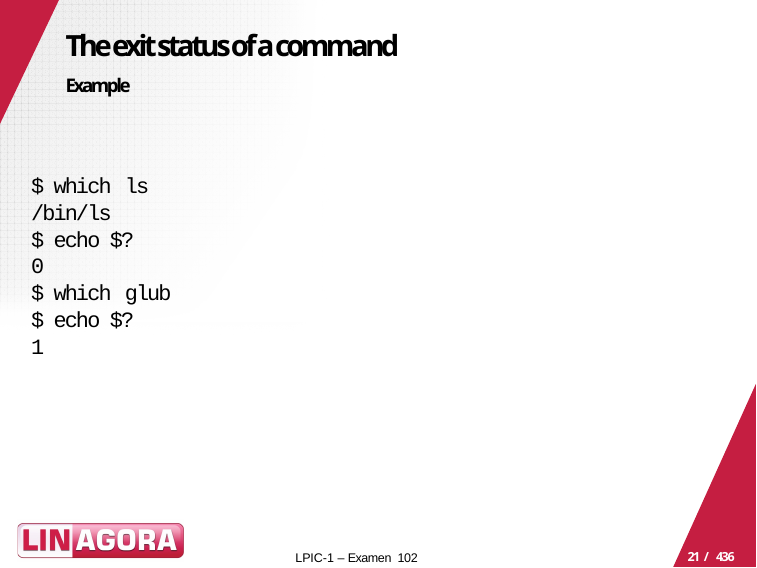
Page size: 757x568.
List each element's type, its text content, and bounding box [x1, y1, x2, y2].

picture [0, 0, 352, 352]
title The exit status of a command Example [63, 26, 692, 97]
footer LPIC-1 – Examen 102 [293, 549, 420, 568]
slide_number <numéro> / 436 [683, 549, 747, 568]
text_box [17, 519, 184, 562]
text_box $ which ls /bin/ls $ echo $? 0 $ which glub $ echo $? 1 [29, 171, 213, 359]
